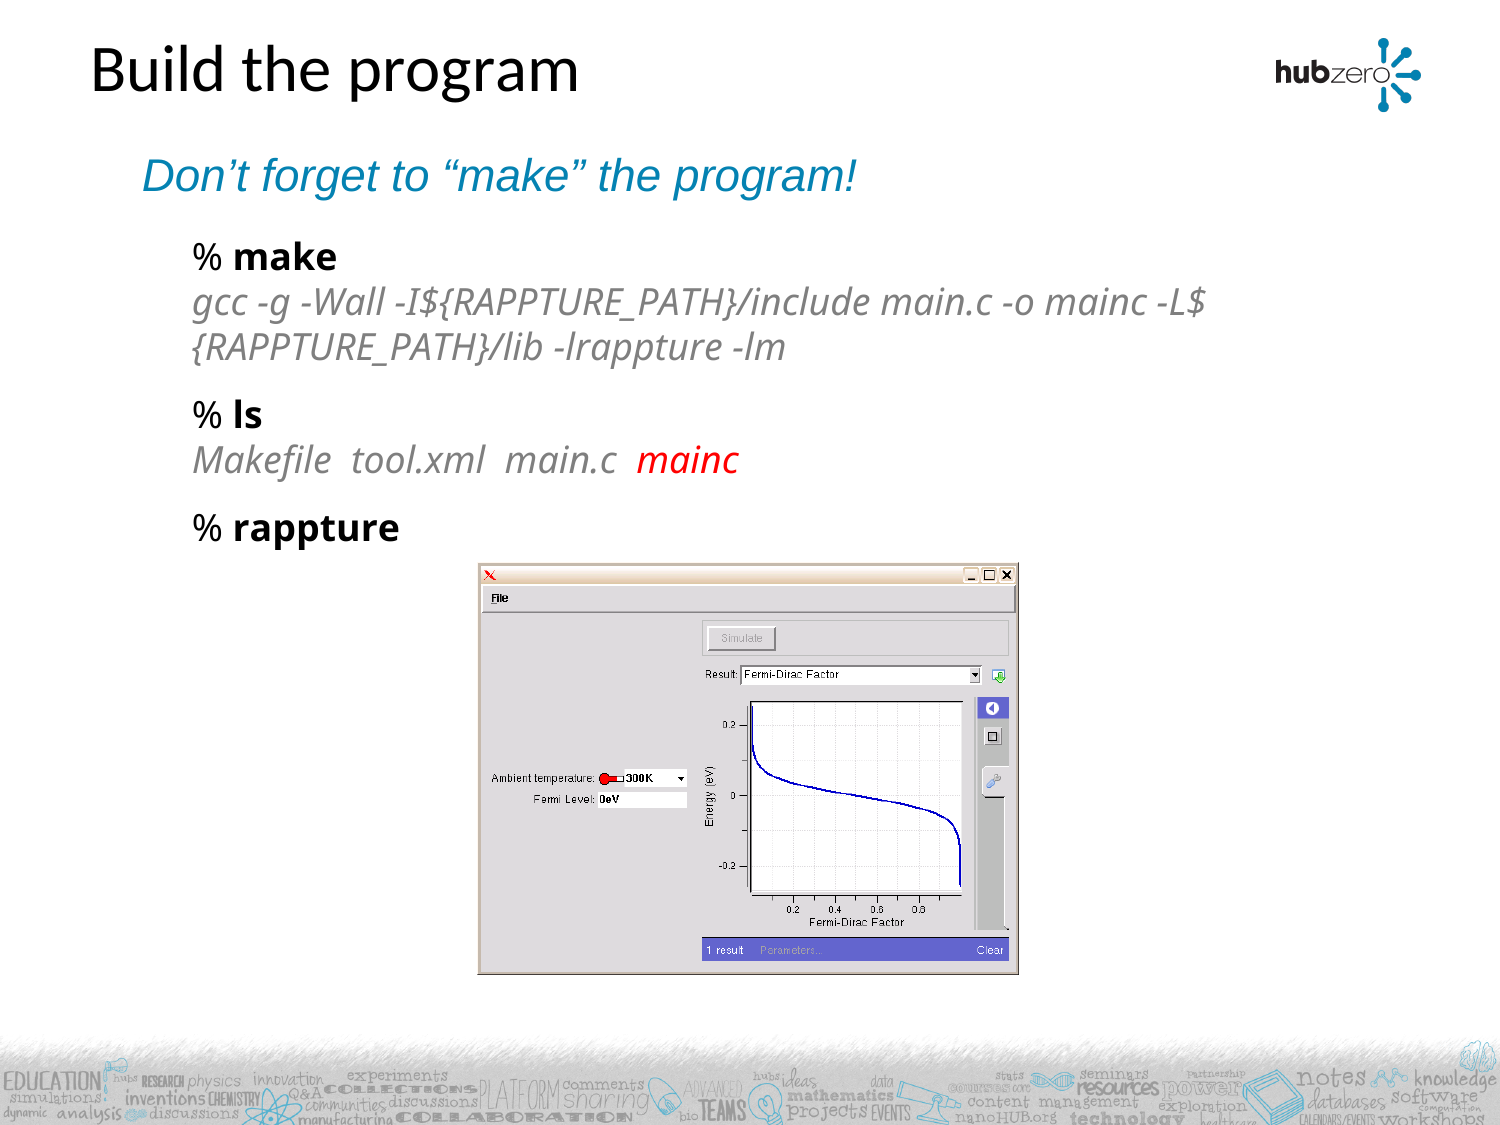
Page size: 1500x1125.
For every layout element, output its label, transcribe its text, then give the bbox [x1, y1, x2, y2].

picture [1272, 35, 1424, 115]
text_box Build the program [75, 12, 1249, 118]
picture [0, 1034, 1500, 1125]
text_box % make gcc -g -Wall -I${RAPPTURE_PATH}/include main.c -o mainc -L${RAPPTURE_PATH}/lib -lrappture -lm % ls Makefile tool.xml main.c mainc % rappture [177, 224, 1255, 558]
text_box Don’t forget to “make” the program! [127, 137, 873, 208]
picture [477, 562, 1019, 975]
